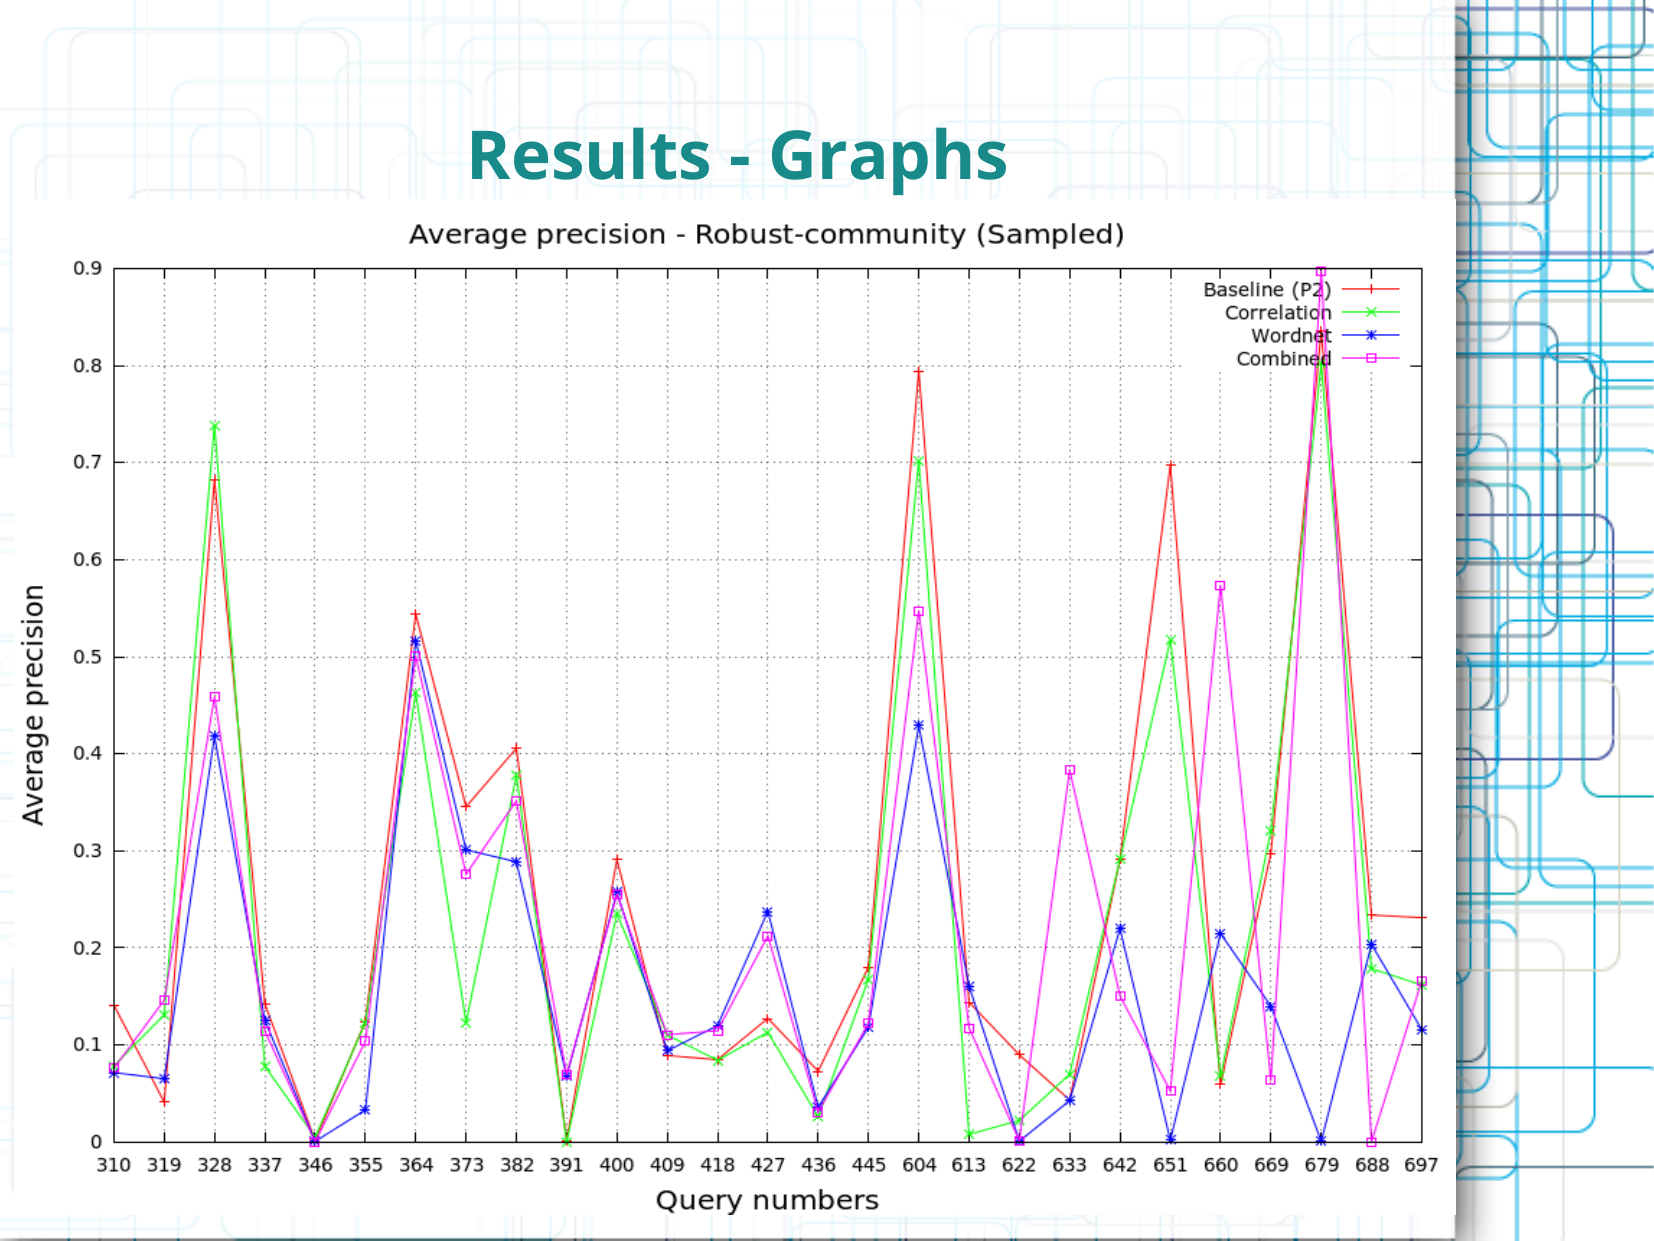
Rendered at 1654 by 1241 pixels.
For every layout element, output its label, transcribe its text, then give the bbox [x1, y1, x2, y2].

title Results - Graphs [59, 49, 1418, 199]
picture [0, 0, 1654, 1241]
